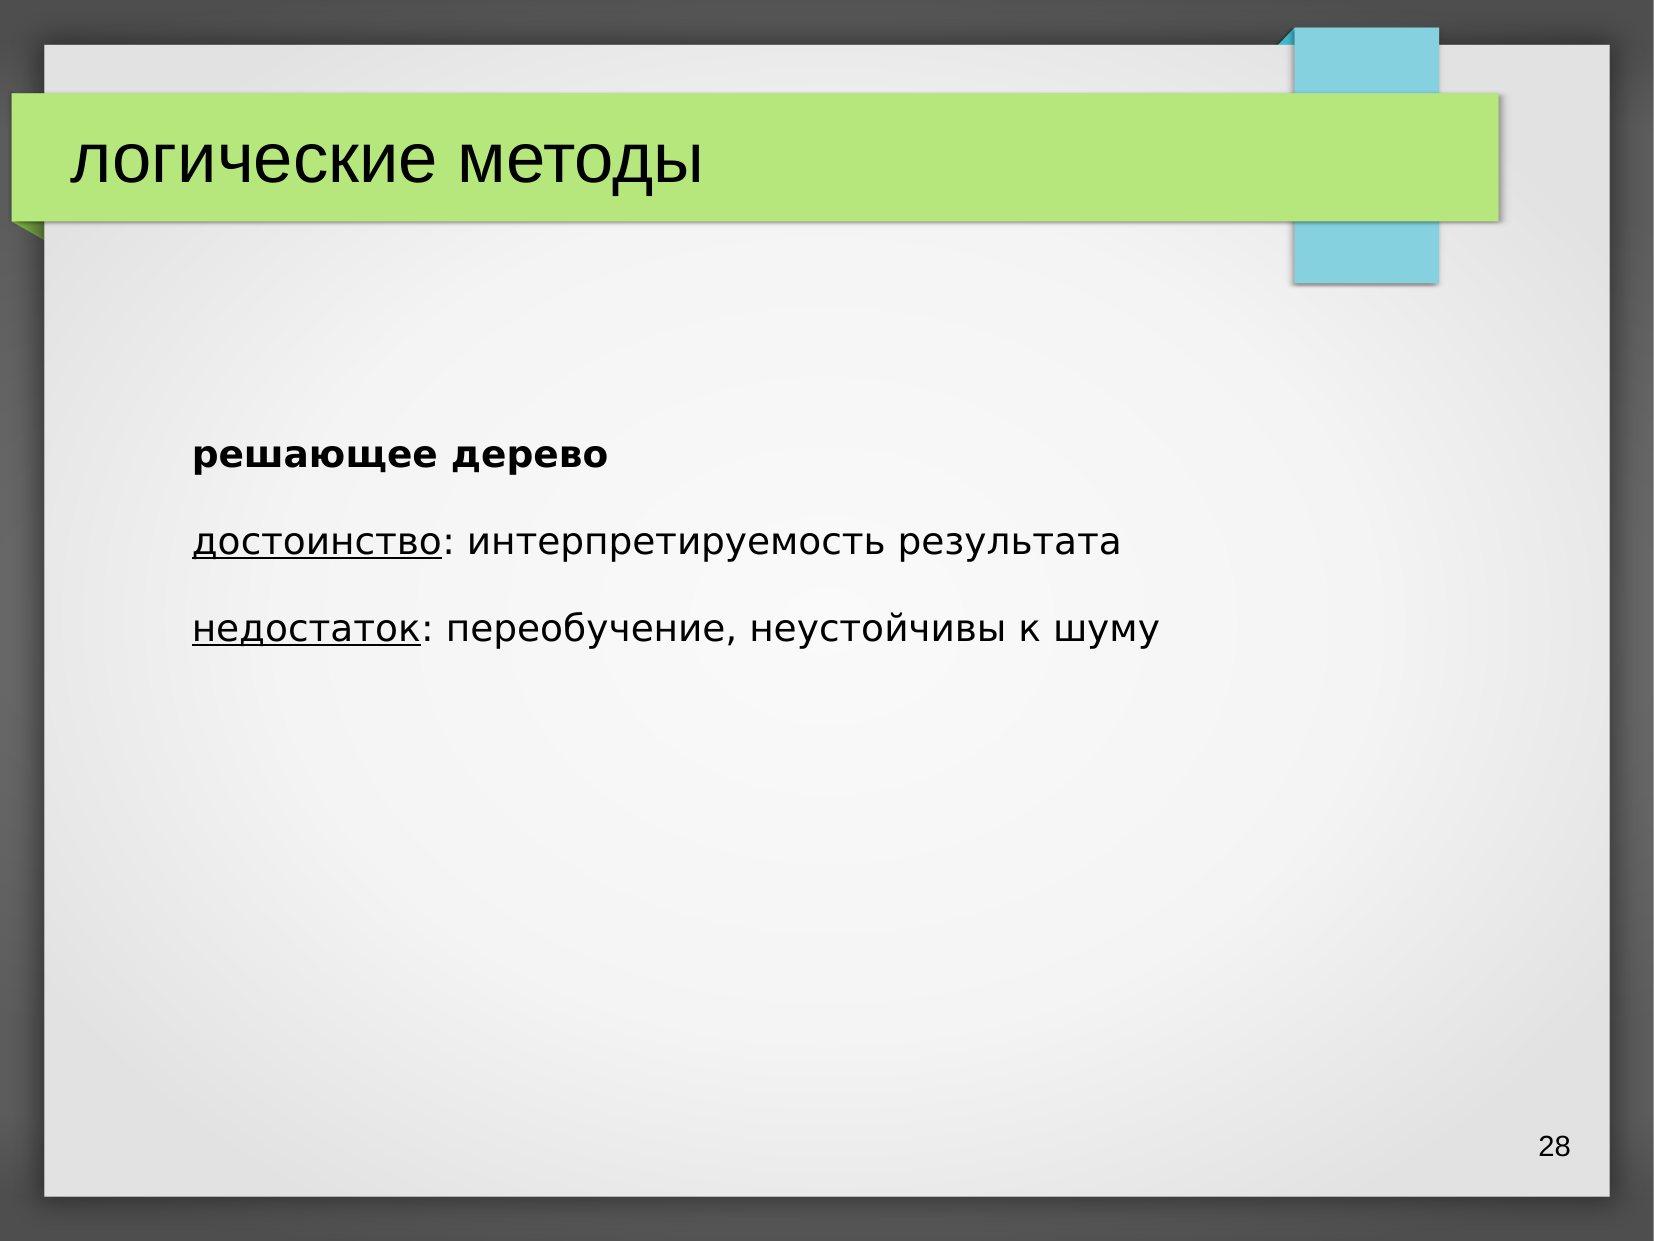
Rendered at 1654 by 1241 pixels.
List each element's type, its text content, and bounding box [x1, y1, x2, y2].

text_box решающее дерево достоинство: интерпретируемость результата недостаток: переобучение, неустойчивы к шуму [177, 425, 1252, 759]
picture [0, 0, 1654, 1241]
title логические методы [70, 118, 1205, 199]
